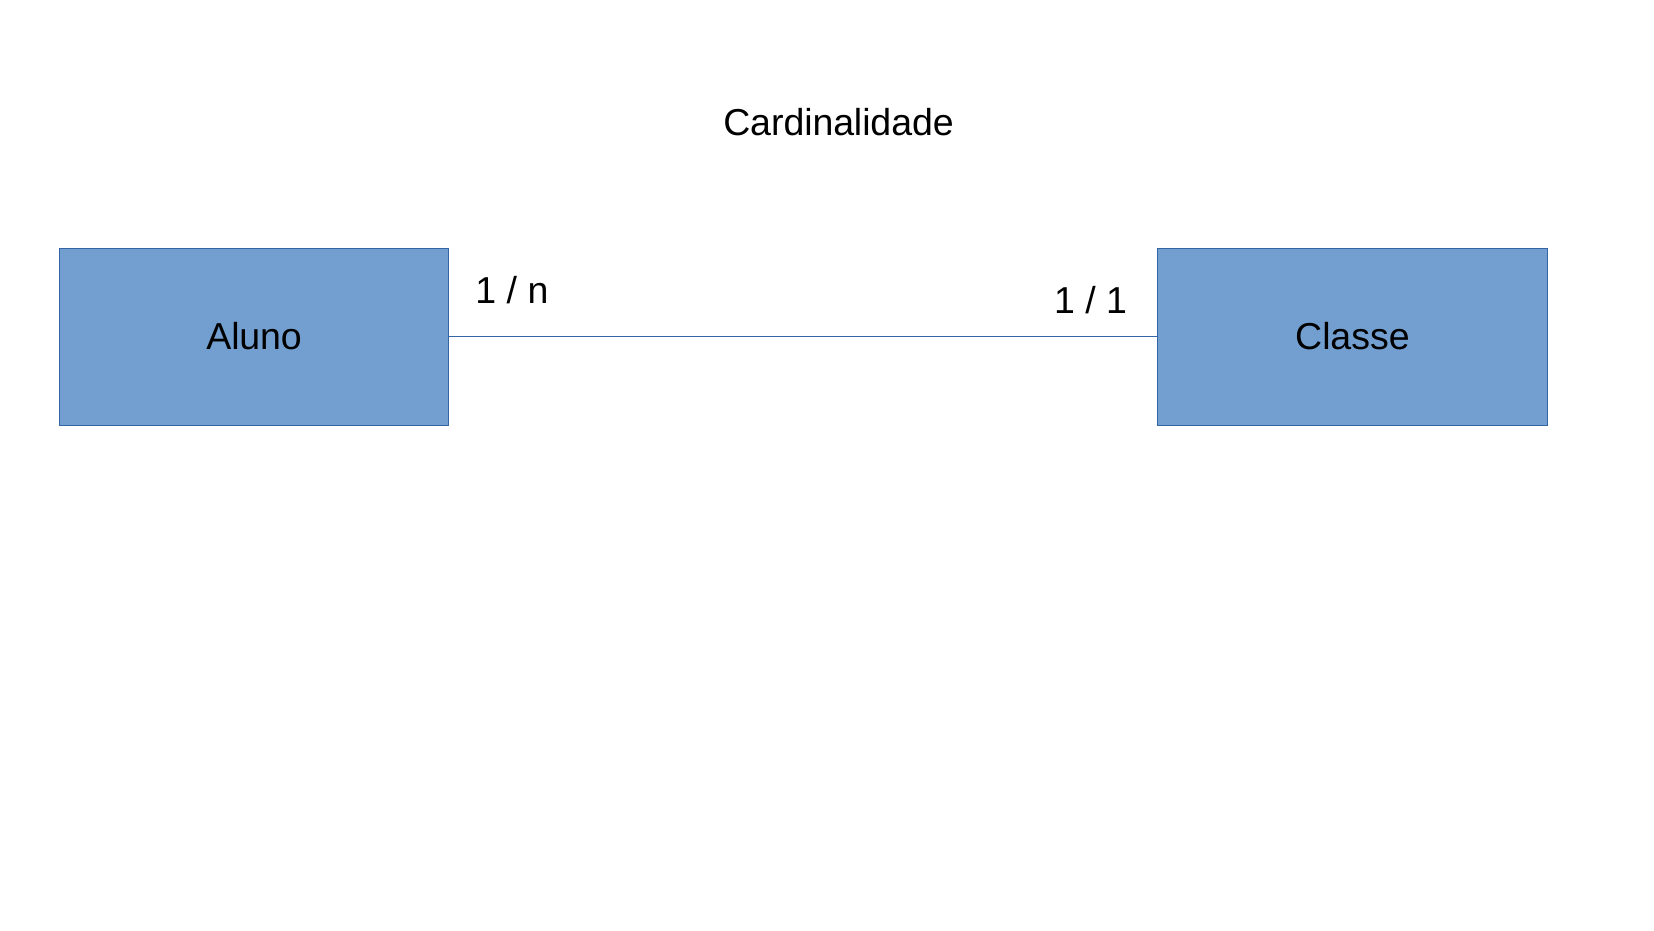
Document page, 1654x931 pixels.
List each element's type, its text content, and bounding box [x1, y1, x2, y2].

text_box Classe [1157, 248, 1548, 426]
text_box 1 / n [460, 262, 564, 319]
text_box 1 / 1 [1039, 271, 1143, 329]
text_box Aluno [59, 248, 449, 426]
text_box Cardinalidade [708, 94, 969, 152]
